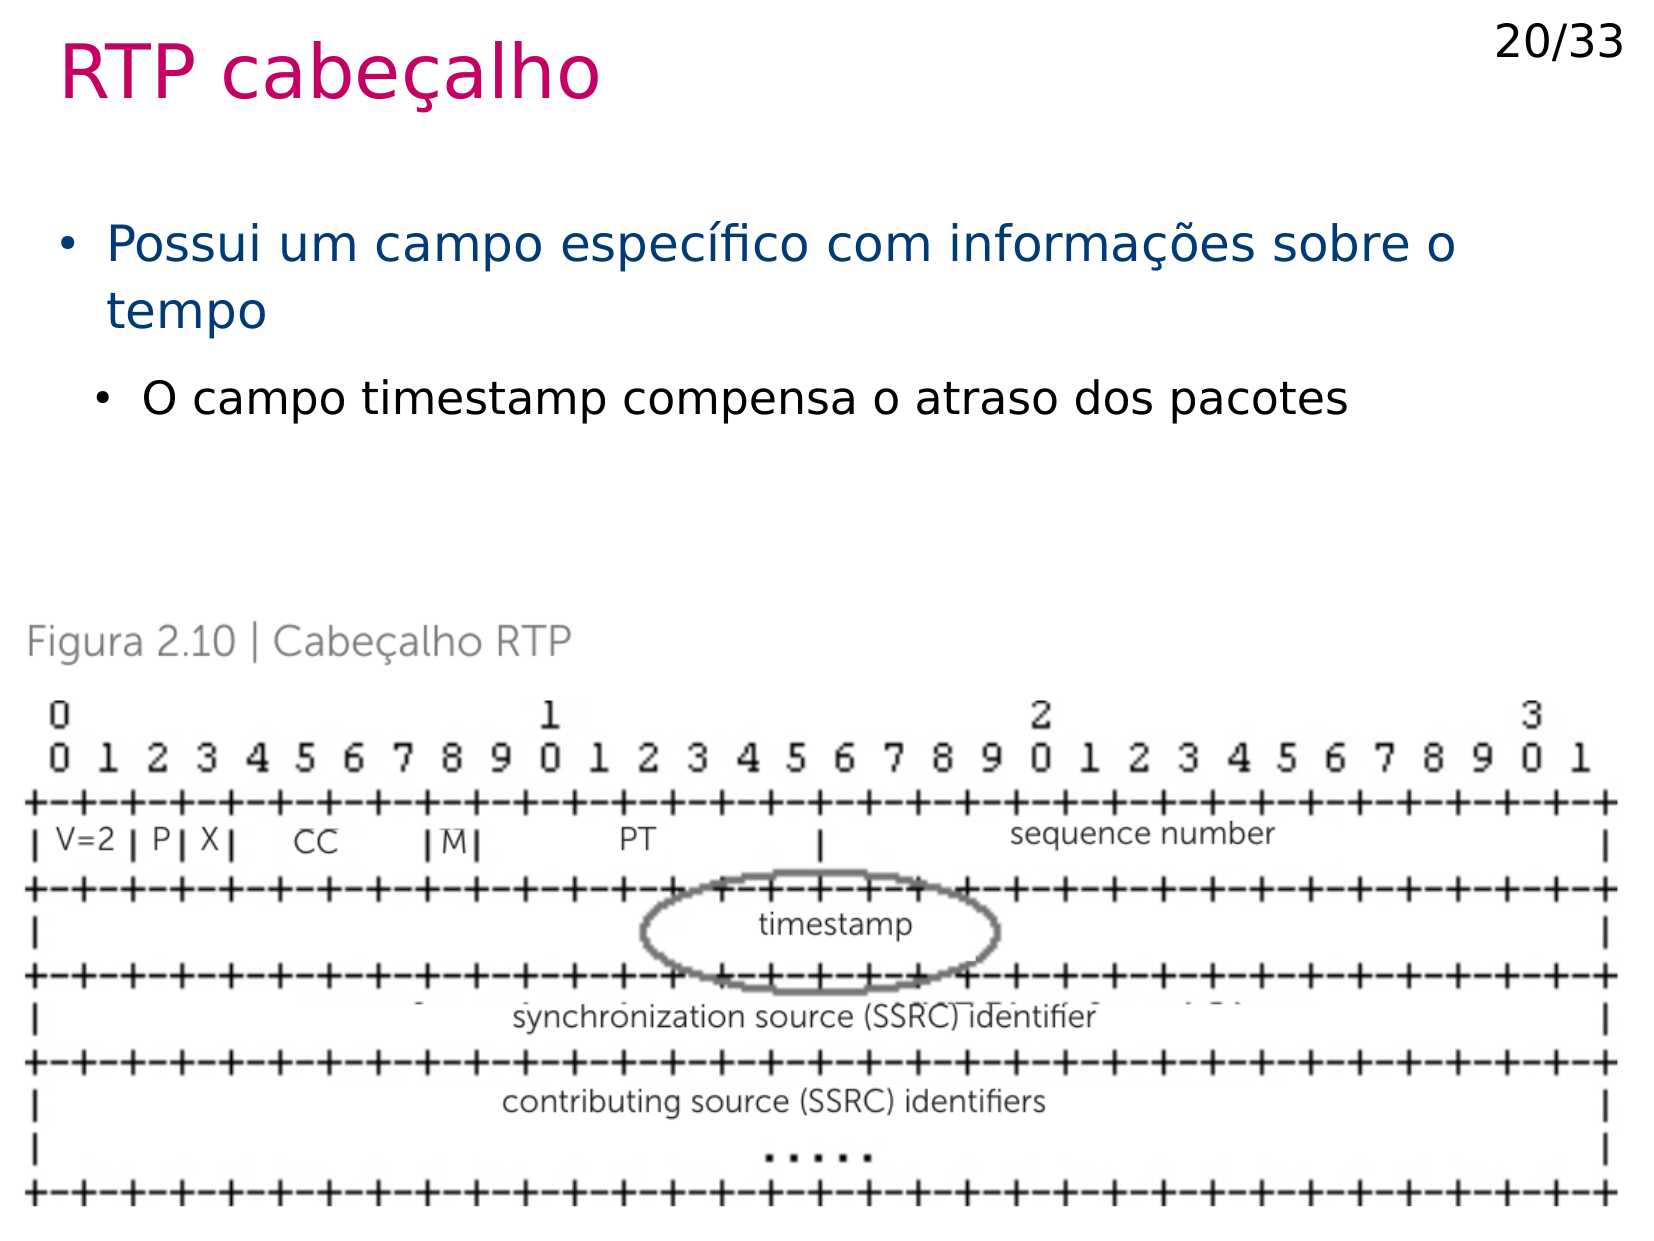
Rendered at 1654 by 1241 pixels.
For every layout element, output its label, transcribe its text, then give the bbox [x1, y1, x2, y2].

list Possui um campo específico com informações sobre o tempo O campo timestamp compensa o atraso dos pacotes [59, 206, 1625, 613]
picture [15, 613, 1625, 1211]
title RTP cabeçalho [59, 29, 1625, 148]
